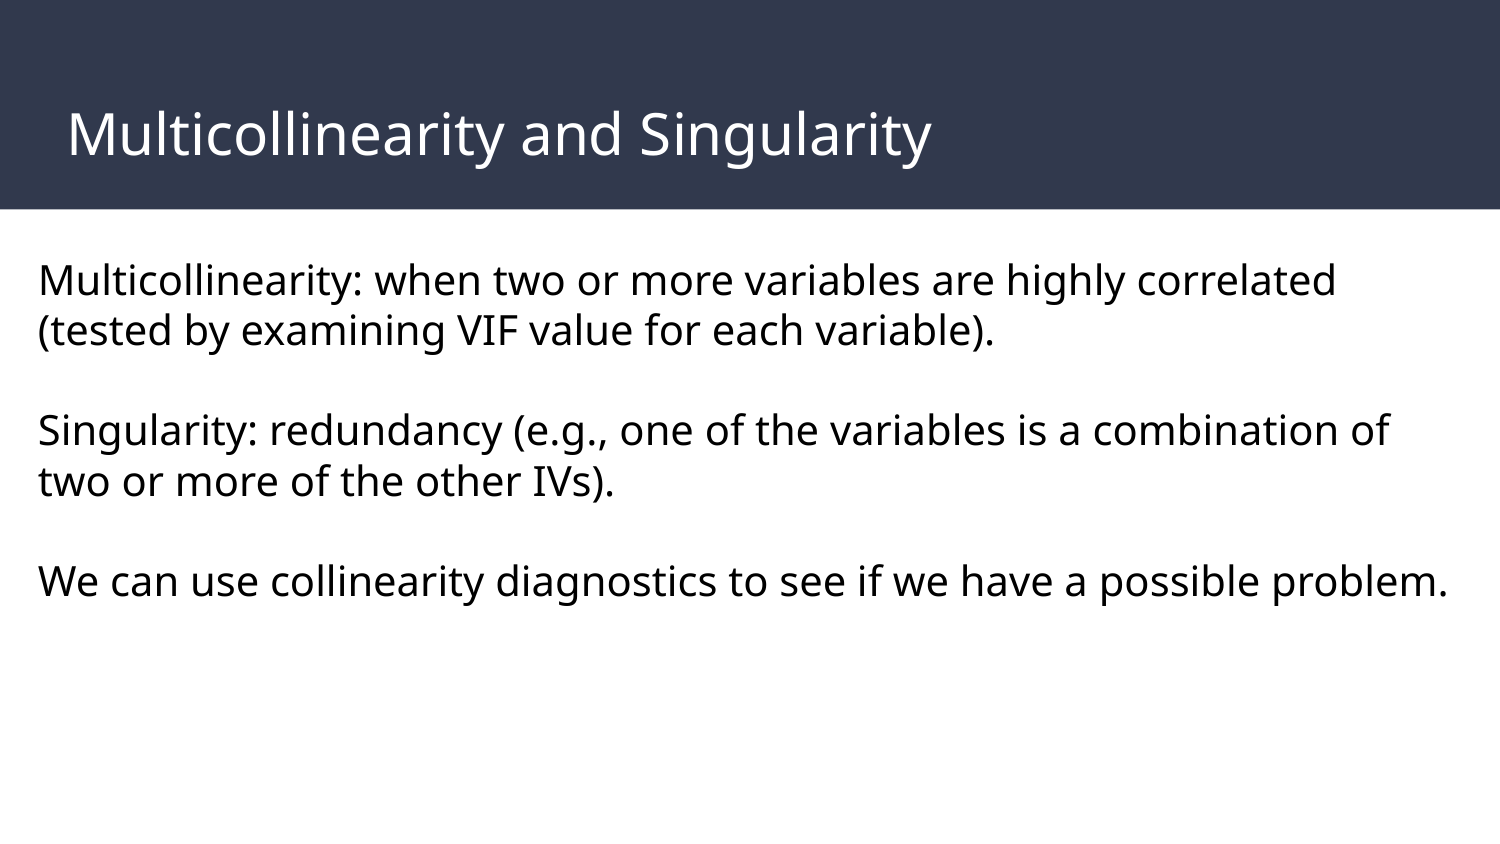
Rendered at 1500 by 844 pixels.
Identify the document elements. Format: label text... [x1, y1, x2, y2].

text_box Multicollinearity: when two or more variables are highly correlated (tested by examining VIF value for each variable). Singularity: redundancy (e.g., one of the variables is a combination of two or more of the other IVs). We can use collinearity diagnostics to see if we have a possible problem. [22, 239, 1473, 823]
title Multicollinearity and Singularity [51, 82, 1449, 185]
